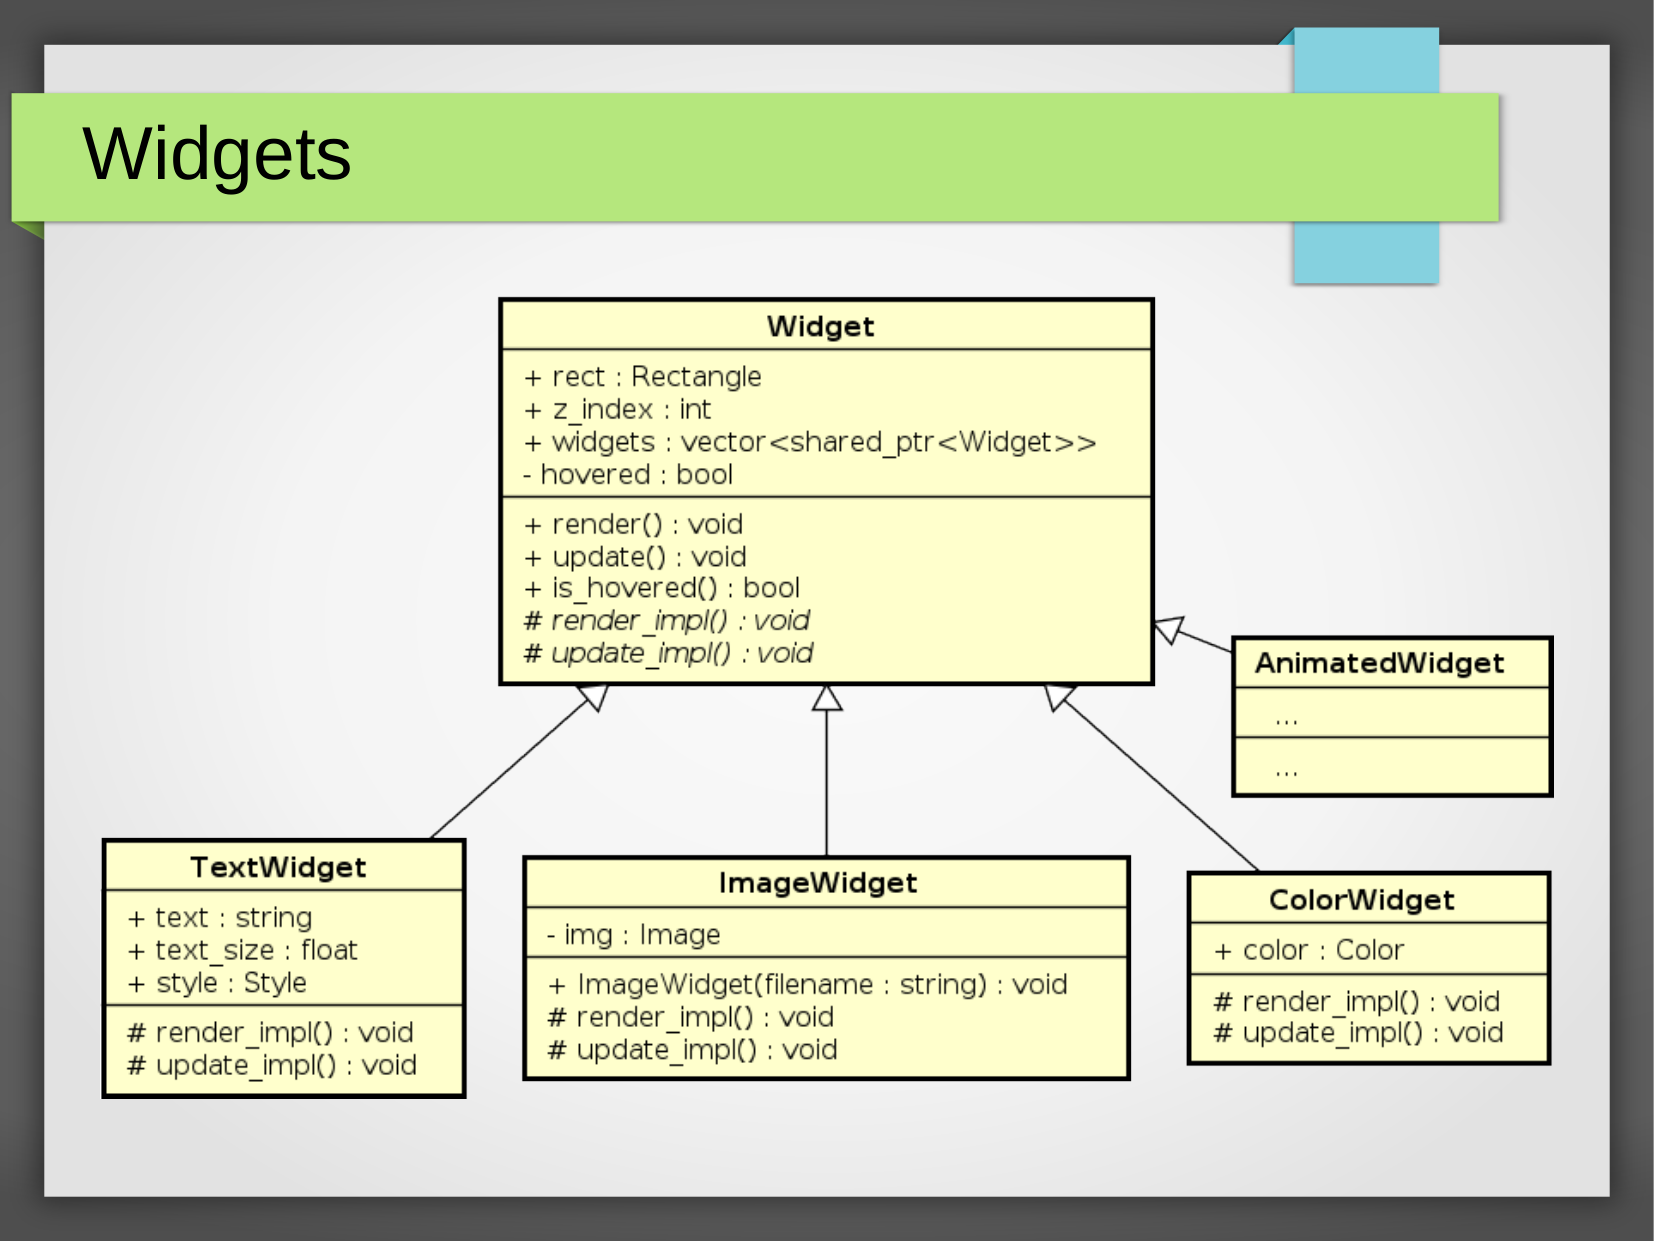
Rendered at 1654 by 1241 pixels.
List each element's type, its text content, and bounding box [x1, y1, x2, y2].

title Widgets [82, 94, 1264, 213]
picture [0, 0, 1654, 1241]
